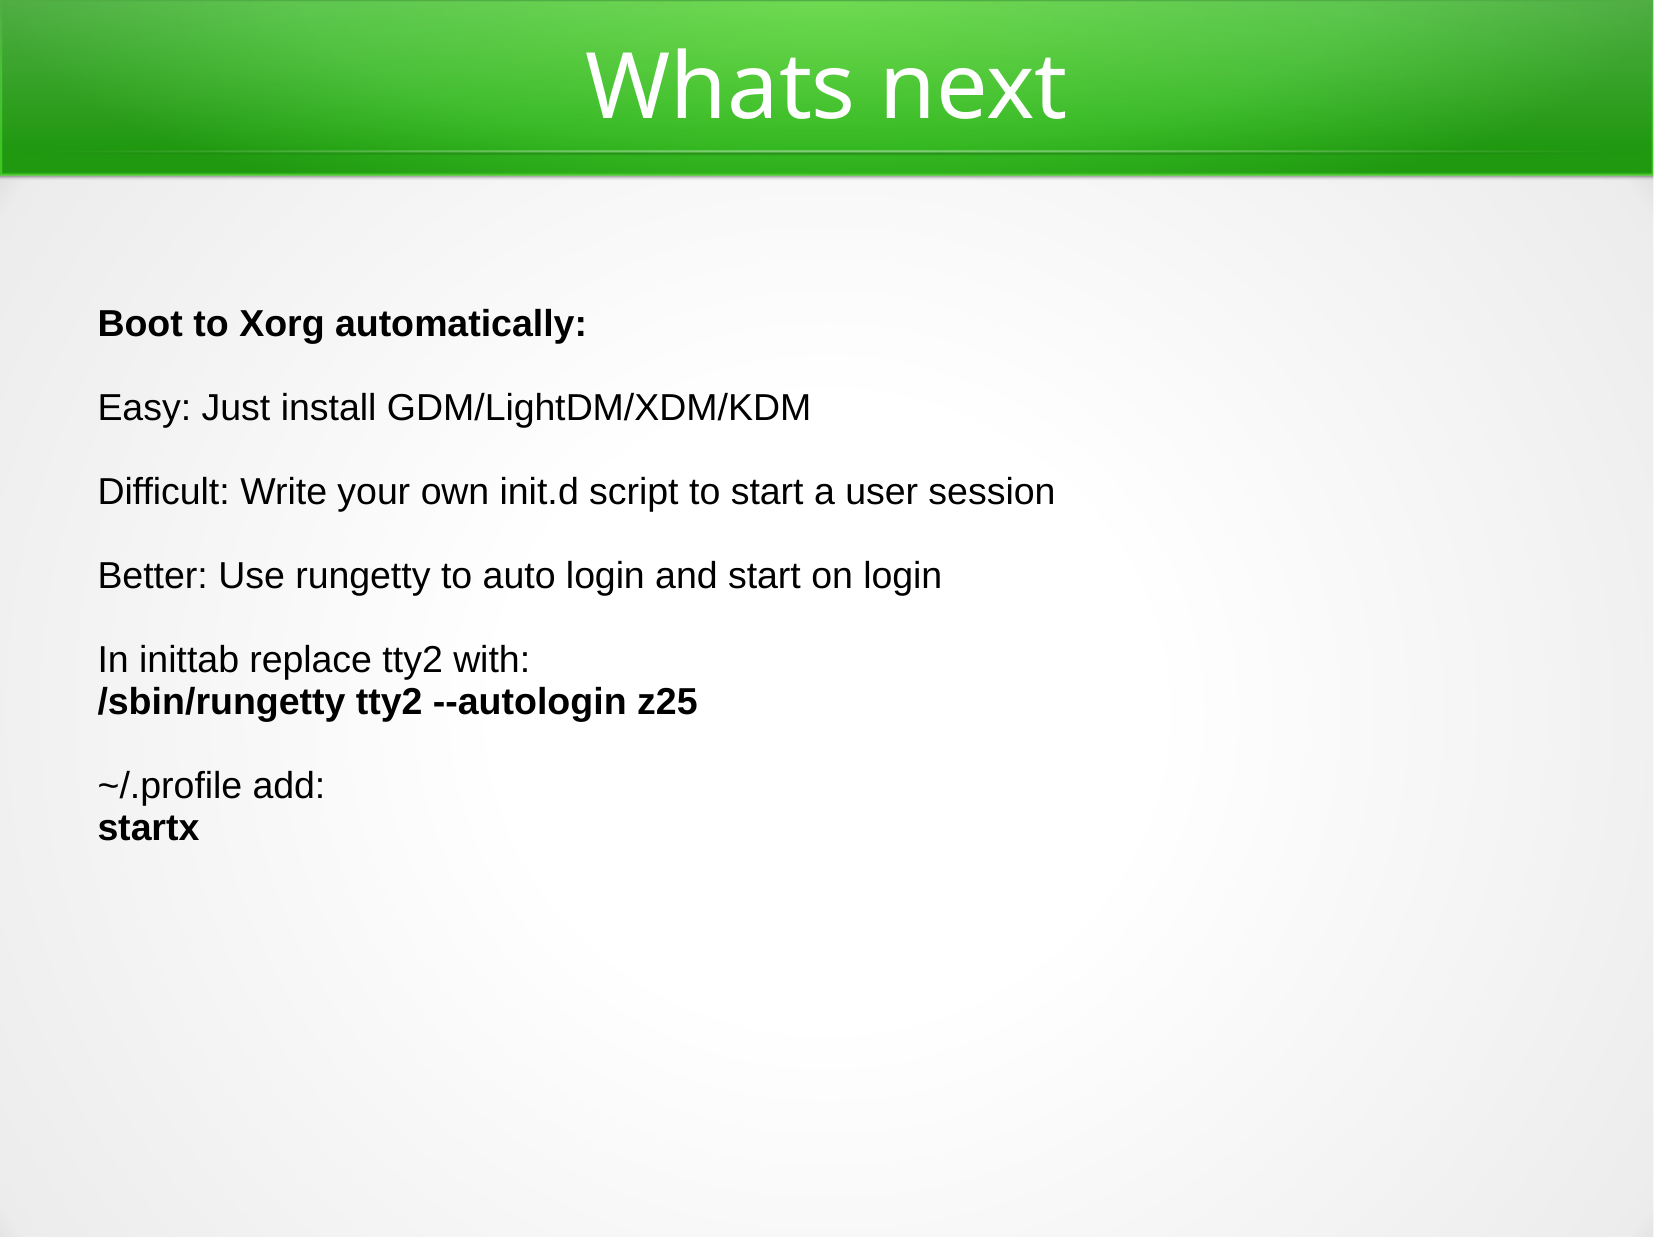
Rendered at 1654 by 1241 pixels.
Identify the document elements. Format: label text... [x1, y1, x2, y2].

text_box Boot to Xorg automatically: Easy: Just install GDM/LightDM/XDM/KDM Difficult: Write your own init.d script to start a user session Better: Use rungetty to auto login and start on login In inittab replace tty2 with: /sbin/rungetty tty2 --autologin z25 ~/.profile add: startx [82, 295, 1548, 1099]
picture [0, 0, 1654, 1237]
title Whats next [82, 11, 1571, 154]
